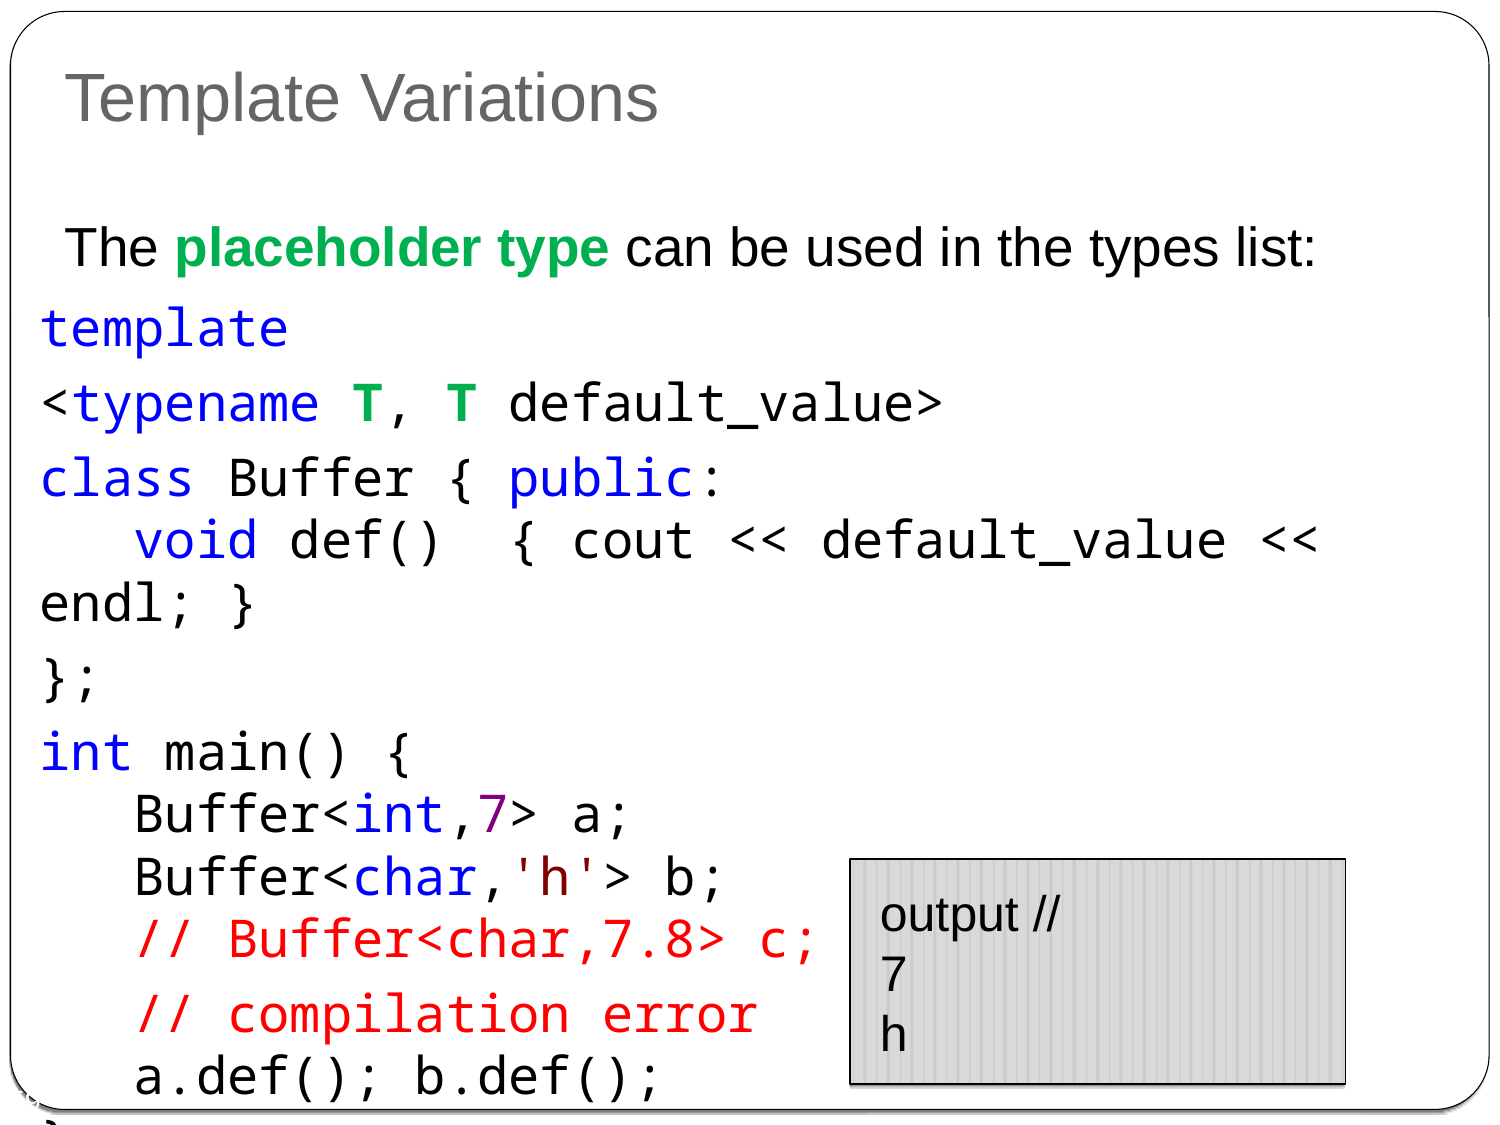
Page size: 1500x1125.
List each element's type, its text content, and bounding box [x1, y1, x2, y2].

slide_number <number> [0, 1074, 50, 1125]
text_box // output 7 h [849, 858, 1346, 1084]
title Template Variations [50, 45, 1450, 150]
list template <typename T, T default_value> class Buffer { public: void def() { cout << default_value << endl; } }; int main() { Buffer<int,7> a; Buffer<char,'h'> b; // Buffer<char,7.8> c; // compilation error a.def(); b.def(); } [24, 287, 1475, 1088]
text_box The placeholder type can be used in the types list: [50, 187, 1375, 293]
